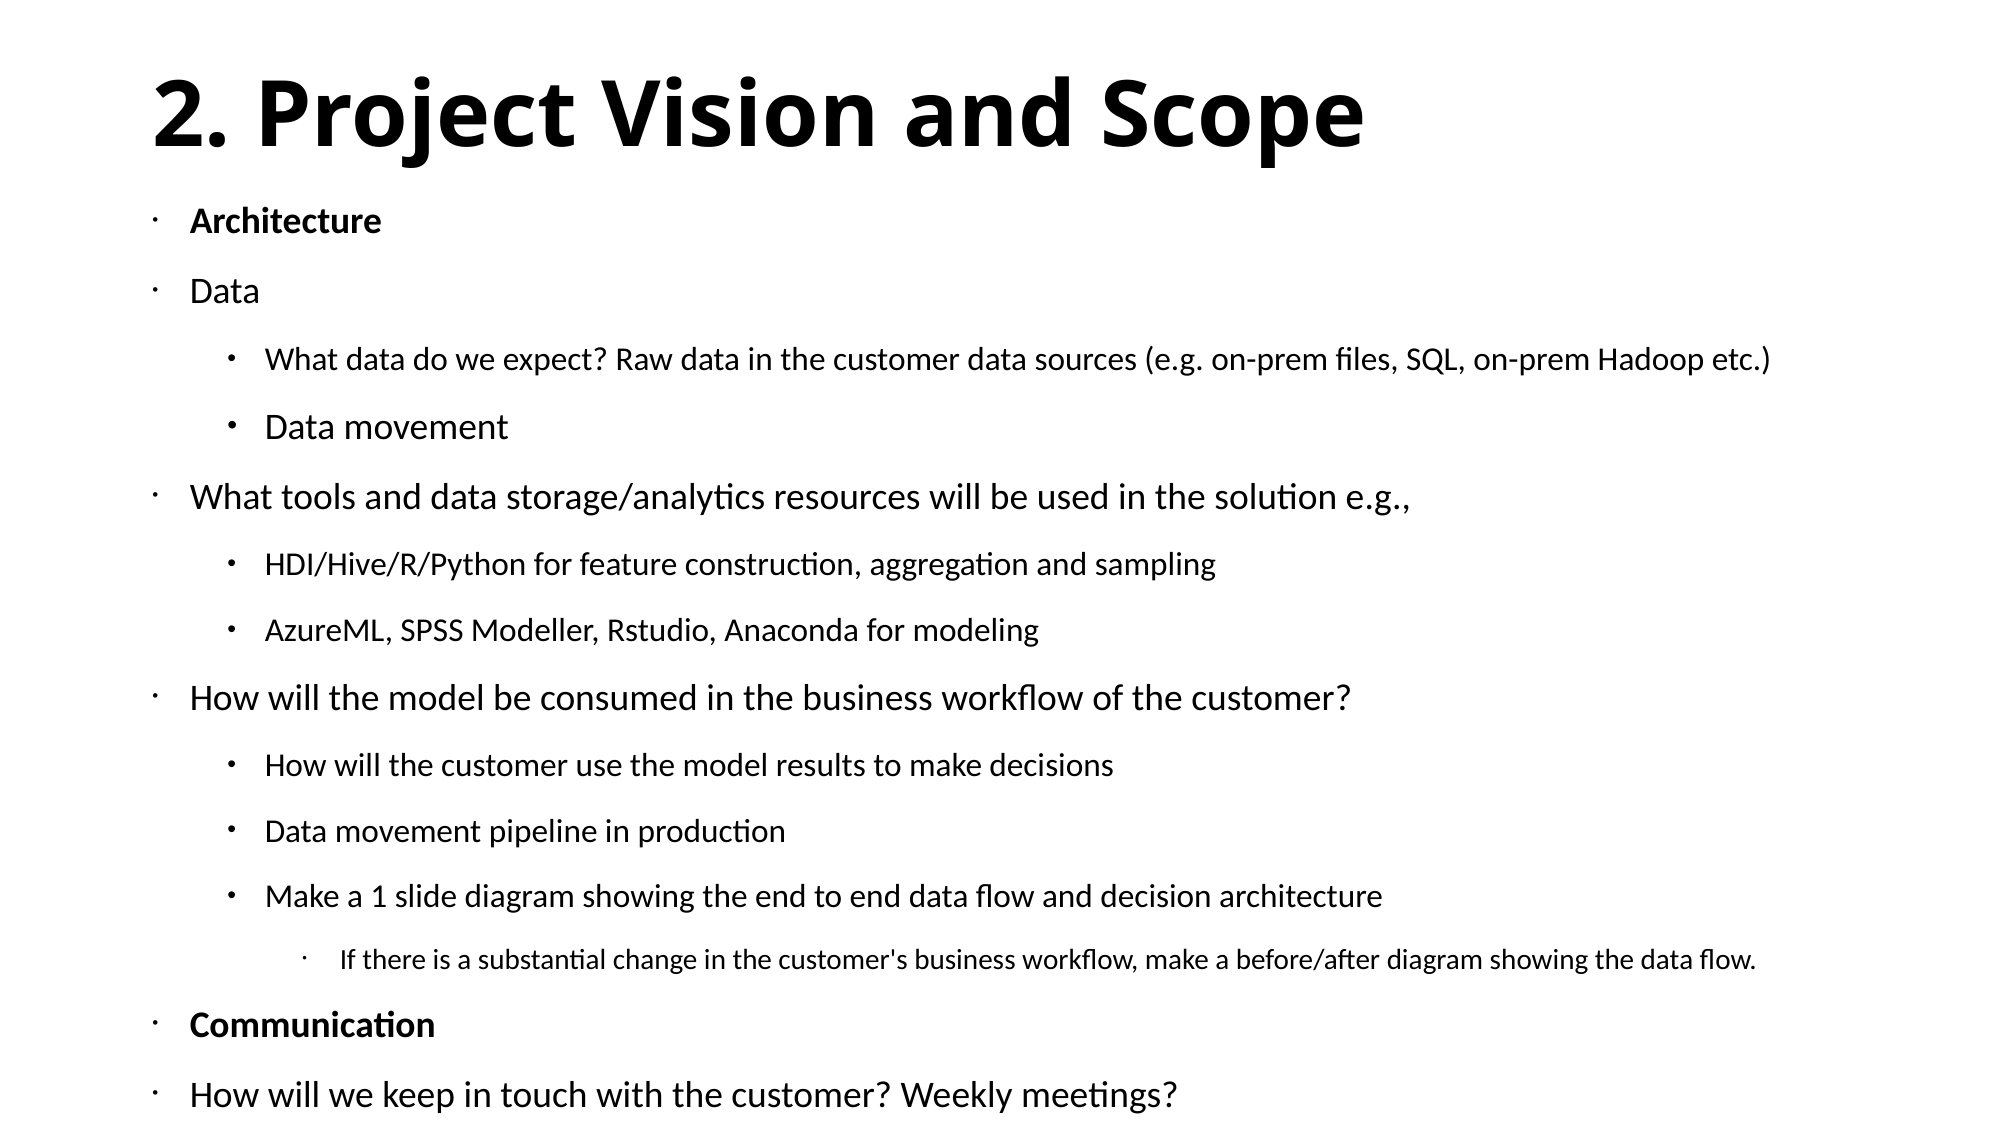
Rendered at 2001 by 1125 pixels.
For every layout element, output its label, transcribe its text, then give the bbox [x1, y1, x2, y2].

title 2. Project Vision and Scope [137, 59, 1863, 194]
list Architecture Data What data do we expect? Raw data in the customer data sources (e.g. on-prem files, SQL, on-prem Hadoop etc.) Data movement What tools and data storage/analytics resources will be used in the solution e.g., HDI/Hive/R/Python for feature construction, aggregation and sampling AzureML, SPSS Modeller, Rstudio, Anaconda for modeling How will the model be consumed in the business workflow of the customer? How will the customer use the model results to make decisions Data movement pipeline in production Make a 1 slide diagram showing the end to end data flow and decision architecture If there is a substantial change in the customer's business workflow, make a before/after diagram showing the data flow. Communication How will we keep in touch with the customer? Weekly meetings? Who are the contact persons on both sides? [137, 194, 1863, 1066]
